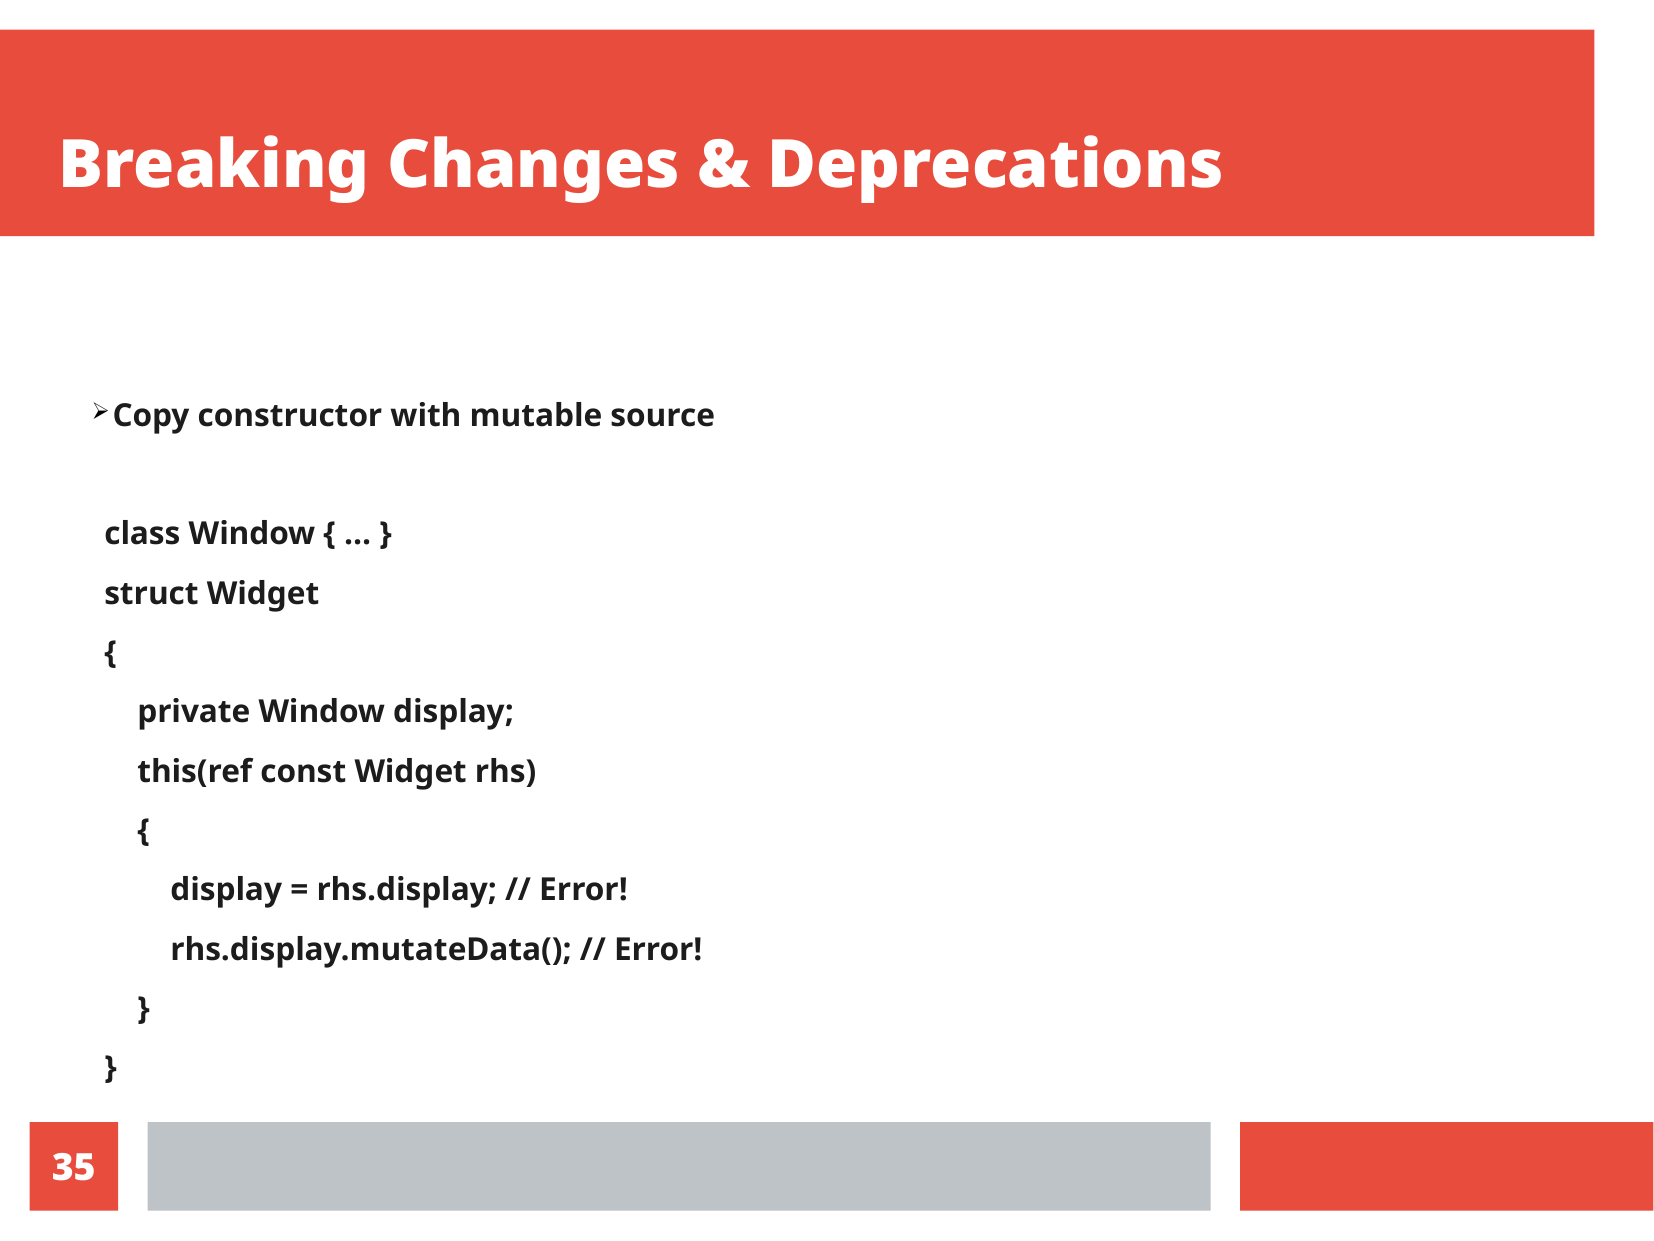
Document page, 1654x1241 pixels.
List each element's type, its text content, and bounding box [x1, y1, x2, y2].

title Breaking Changes & Deprecations [59, 59, 1595, 207]
list Copy constructor with mutable source class Window { … } struct Widget { private Window display; this(ref const Widget rhs) { display = rhs.display; // Error! rhs.display.mutateData(); // Error! } } [59, 324, 1565, 1093]
